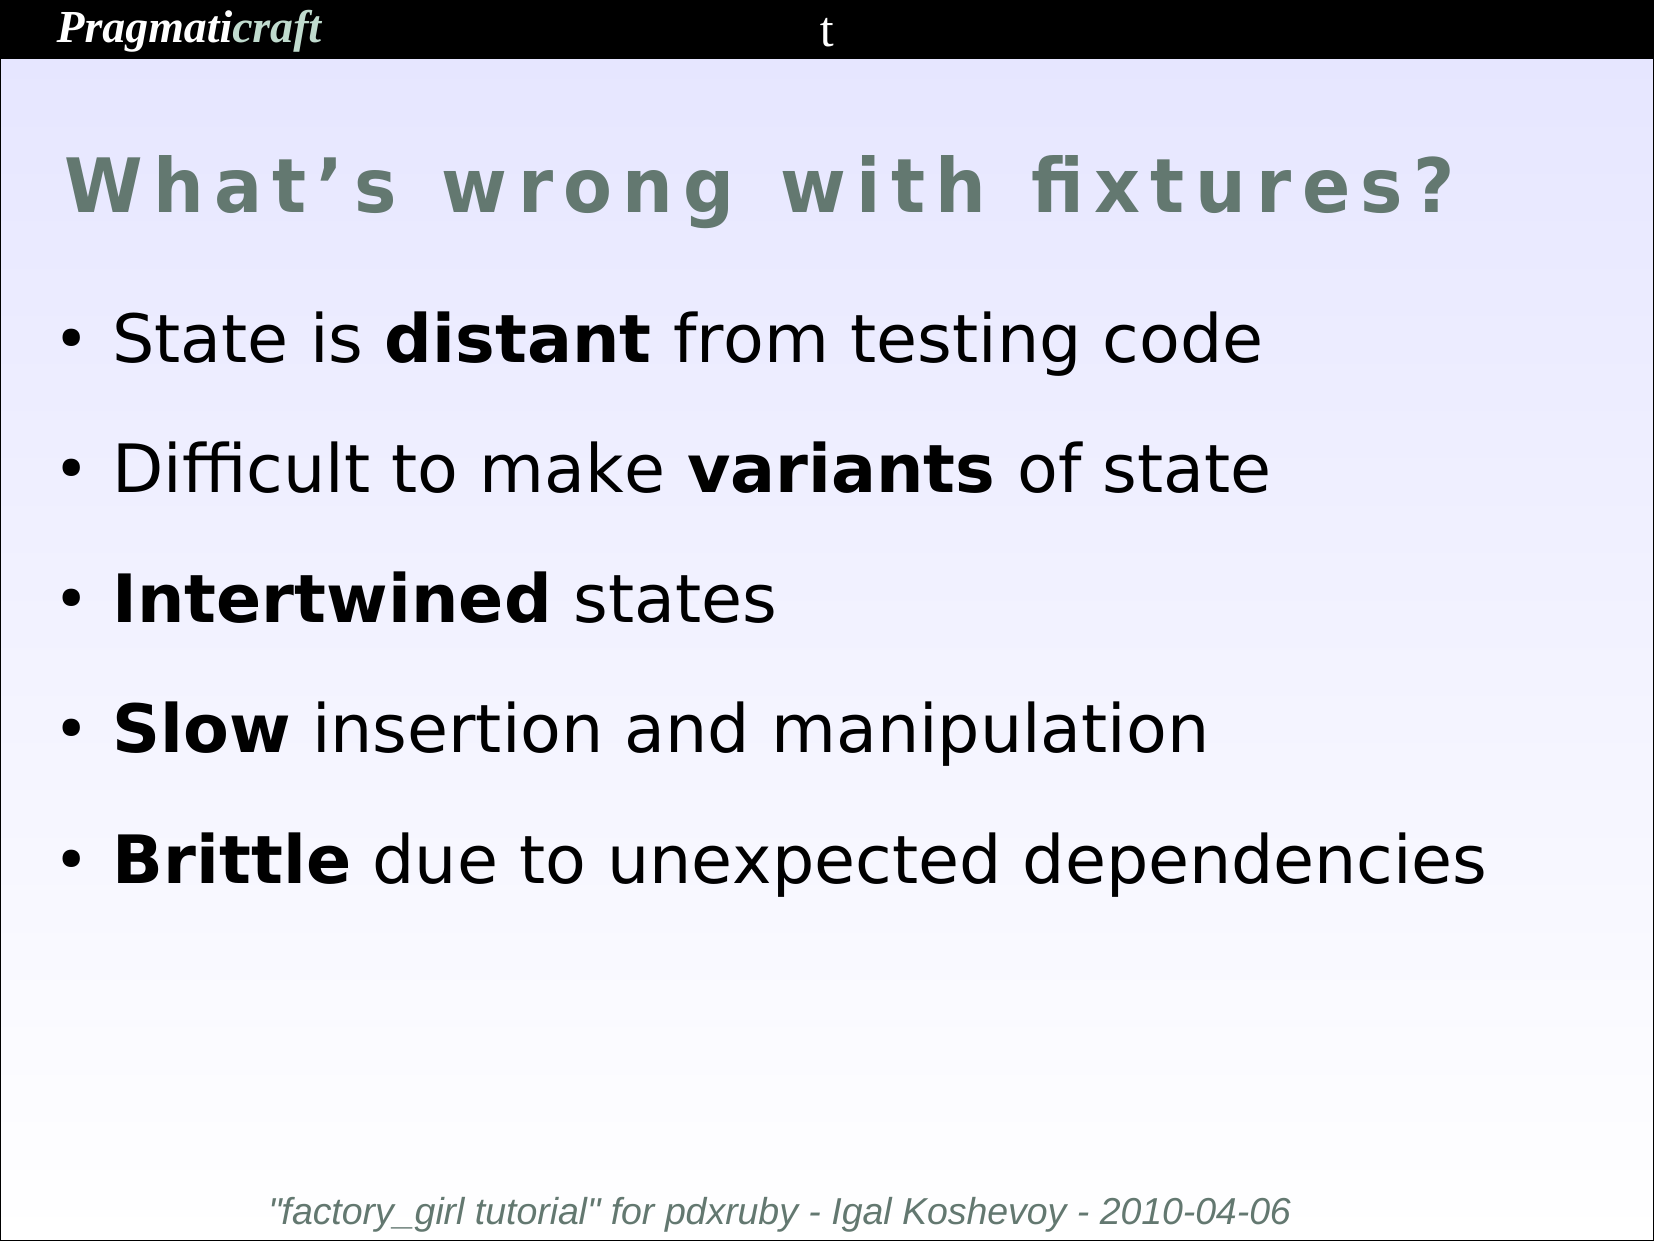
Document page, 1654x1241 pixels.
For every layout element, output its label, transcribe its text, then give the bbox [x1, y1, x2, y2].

list State is distant from testing code Difficult to make variants of state Intertwined states Slow insertion and manipulation Brittle due to unexpected dependencies [41, 300, 1613, 1104]
title What’s wrong with fixtures? [64, 119, 1587, 254]
